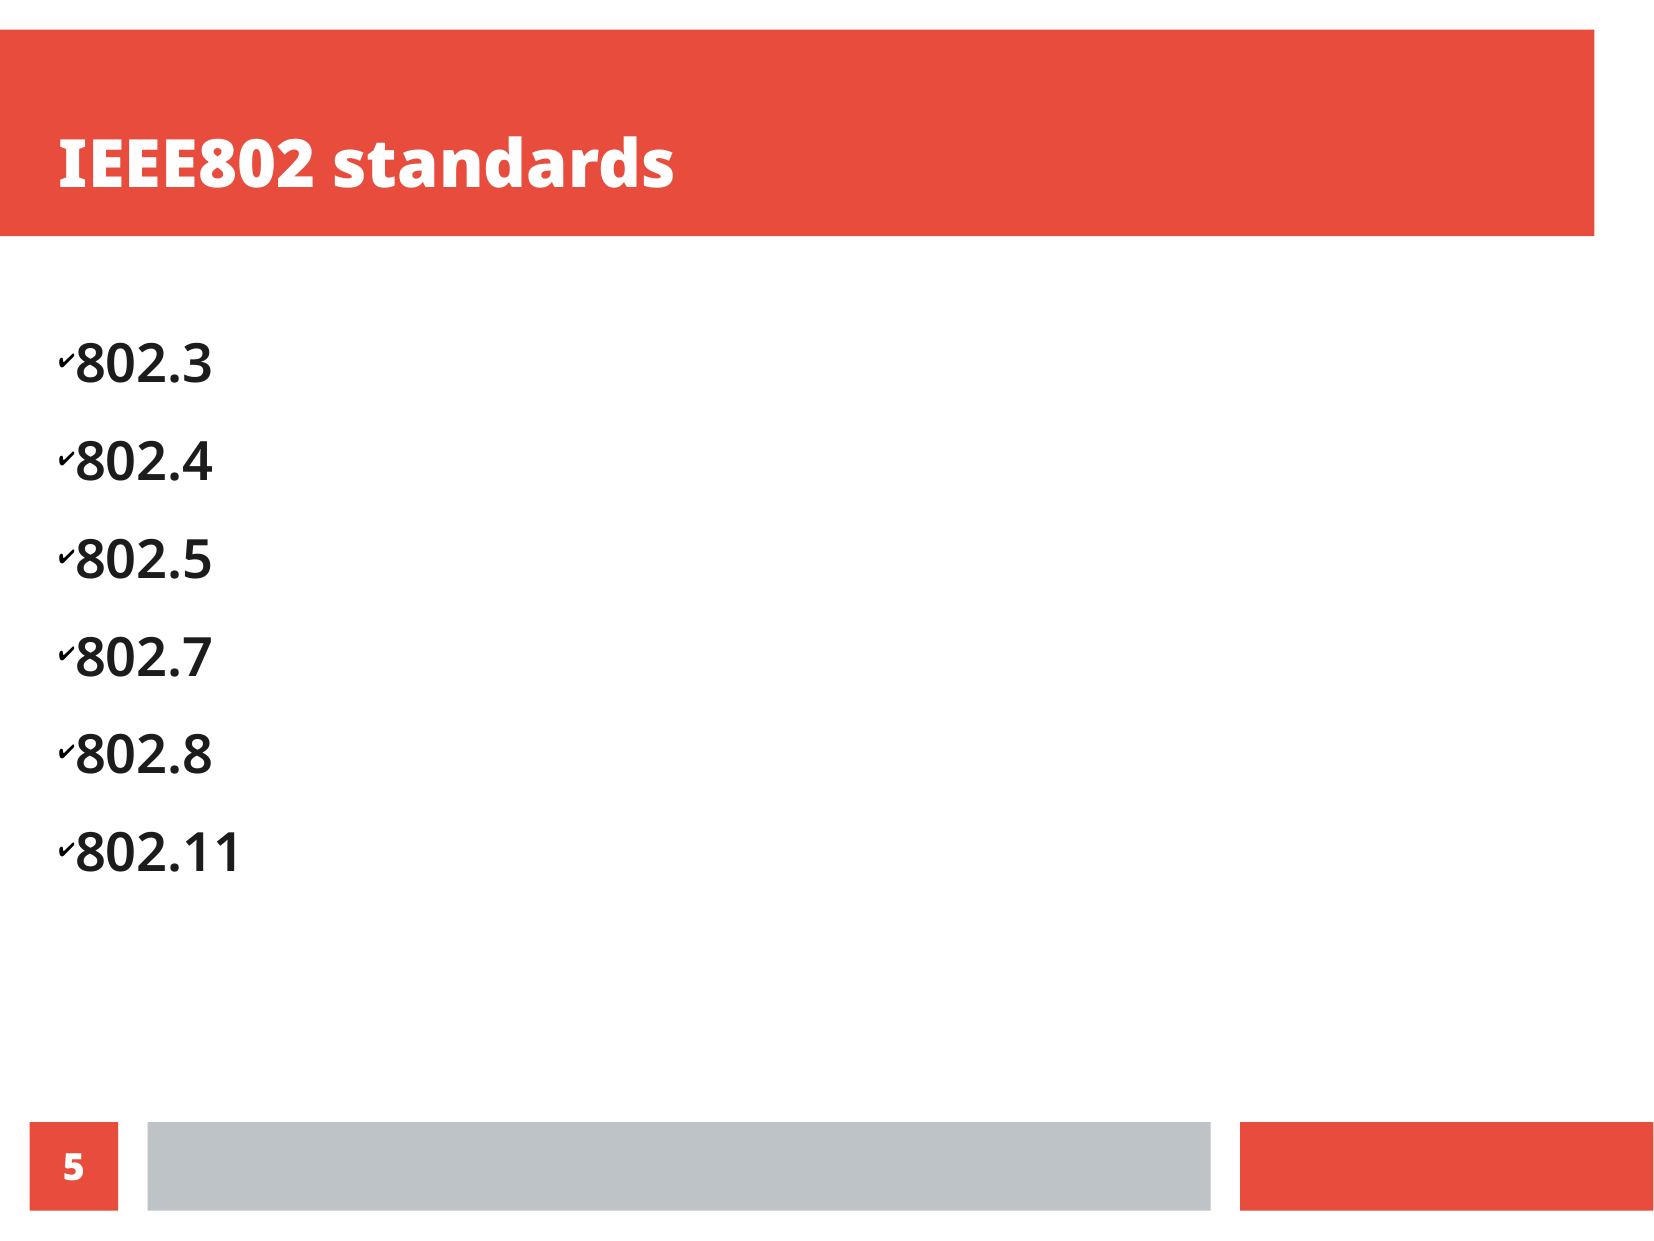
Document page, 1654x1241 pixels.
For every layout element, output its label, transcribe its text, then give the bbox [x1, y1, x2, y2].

list 802.3 802.4 802.5 802.7 802.8 802.11 [59, 324, 1565, 1093]
title IEEE802 standards [59, 59, 1595, 207]
